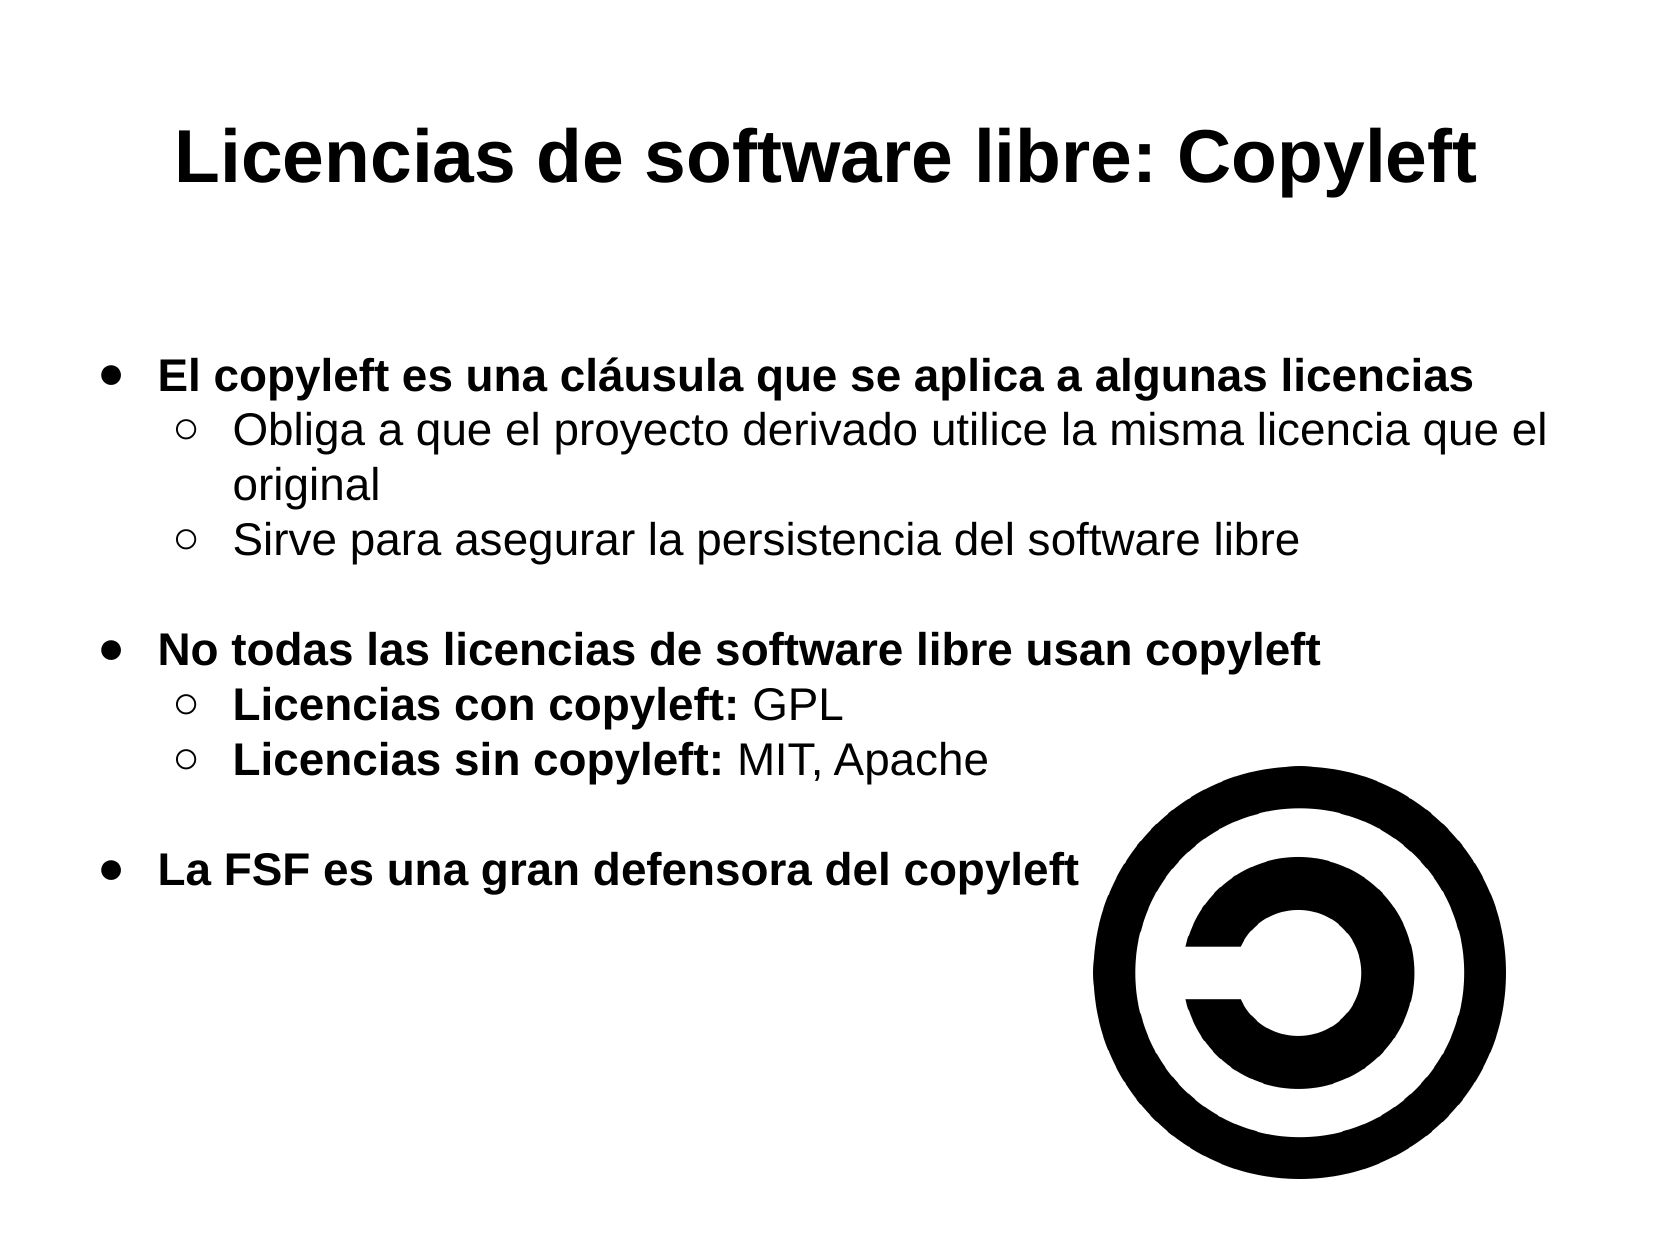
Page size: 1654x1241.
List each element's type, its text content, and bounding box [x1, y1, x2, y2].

text_box Licencias de software libre: Copyleft [82, 49, 1571, 257]
picture [1093, 766, 1506, 1179]
text_box El copyleft es una cláusula que se aplica a algunas licencias Obliga a que el proyecto derivado utilice la misma licencia que el original Sirve para asegurar la persistencia del software libre No todas las licencias de software libre usan copyleft Licencias con copyleft: GPL Licencias sin copyleft: MIT, Apache La FSF es una gran defensora del copyleft [82, 290, 1571, 1010]
